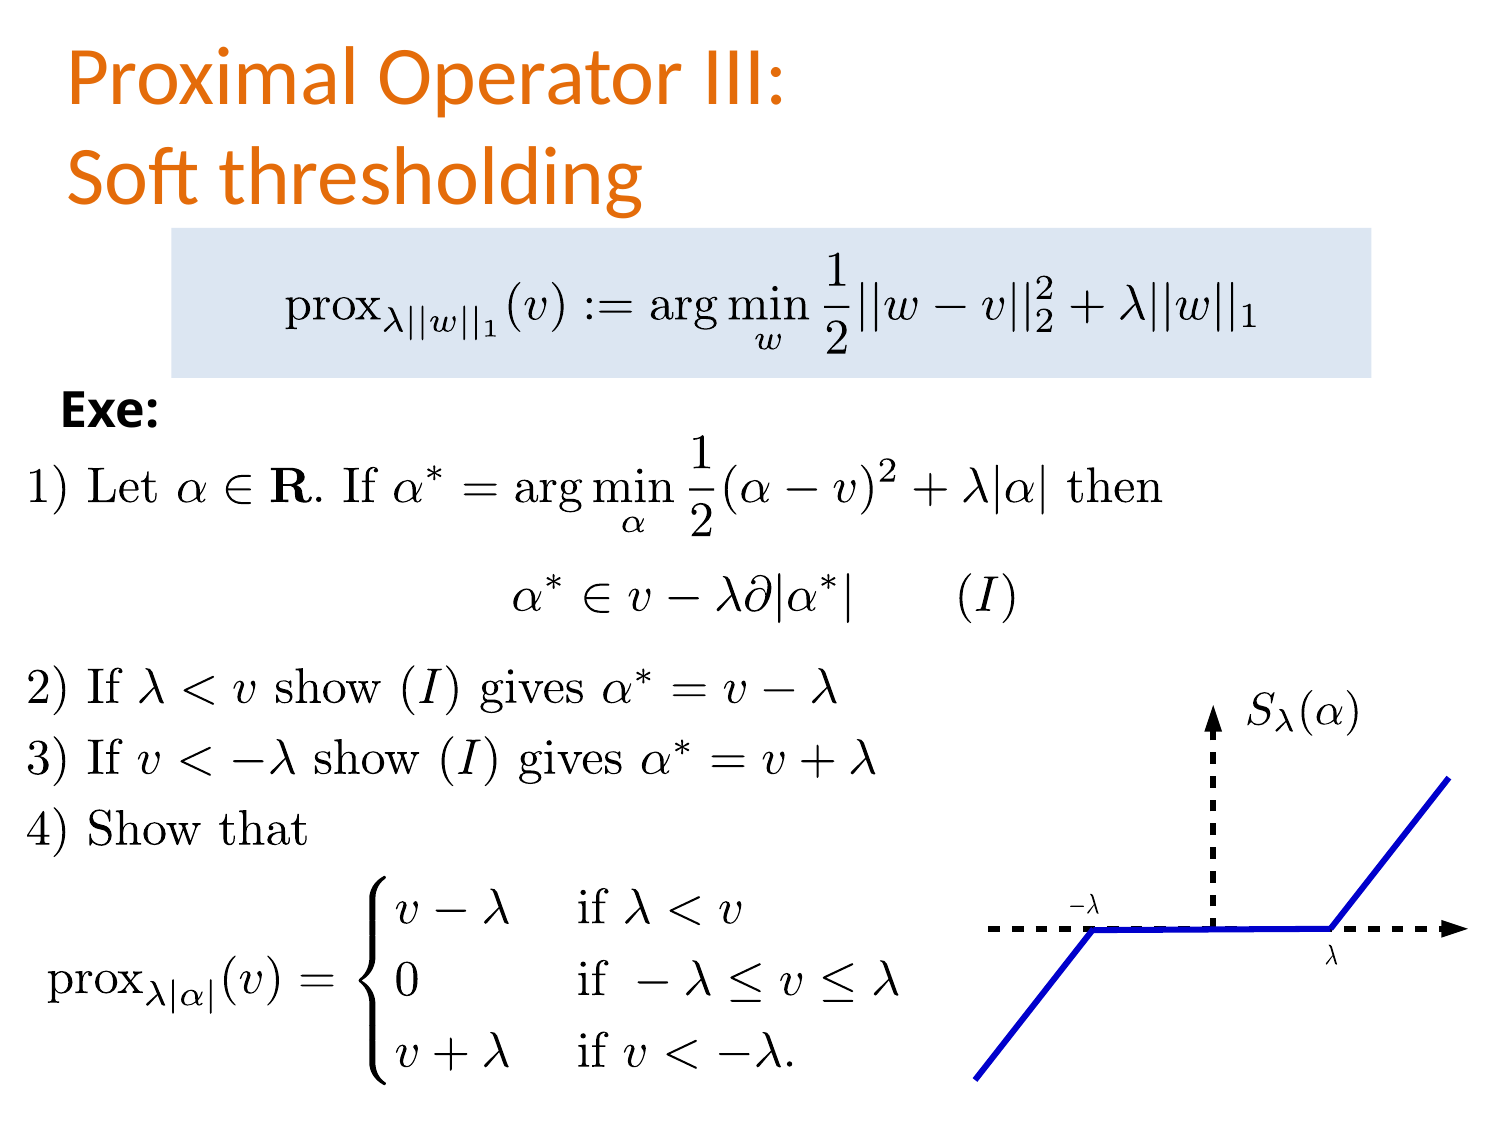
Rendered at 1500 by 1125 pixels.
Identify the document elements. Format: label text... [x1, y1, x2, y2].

text_box [1068, 893, 1100, 916]
text_box Exe: [45, 366, 185, 436]
text_box [25, 736, 878, 787]
text_box [25, 807, 310, 858]
text_box [1245, 690, 1362, 736]
text_box [1324, 944, 1339, 965]
text_box Proximal Operator III: Soft thresholding [51, 27, 1432, 215]
text_box [25, 435, 1164, 537]
text_box [171, 227, 1372, 378]
text_box [511, 573, 1020, 624]
text_box [25, 665, 839, 716]
text_box [46, 875, 901, 1086]
